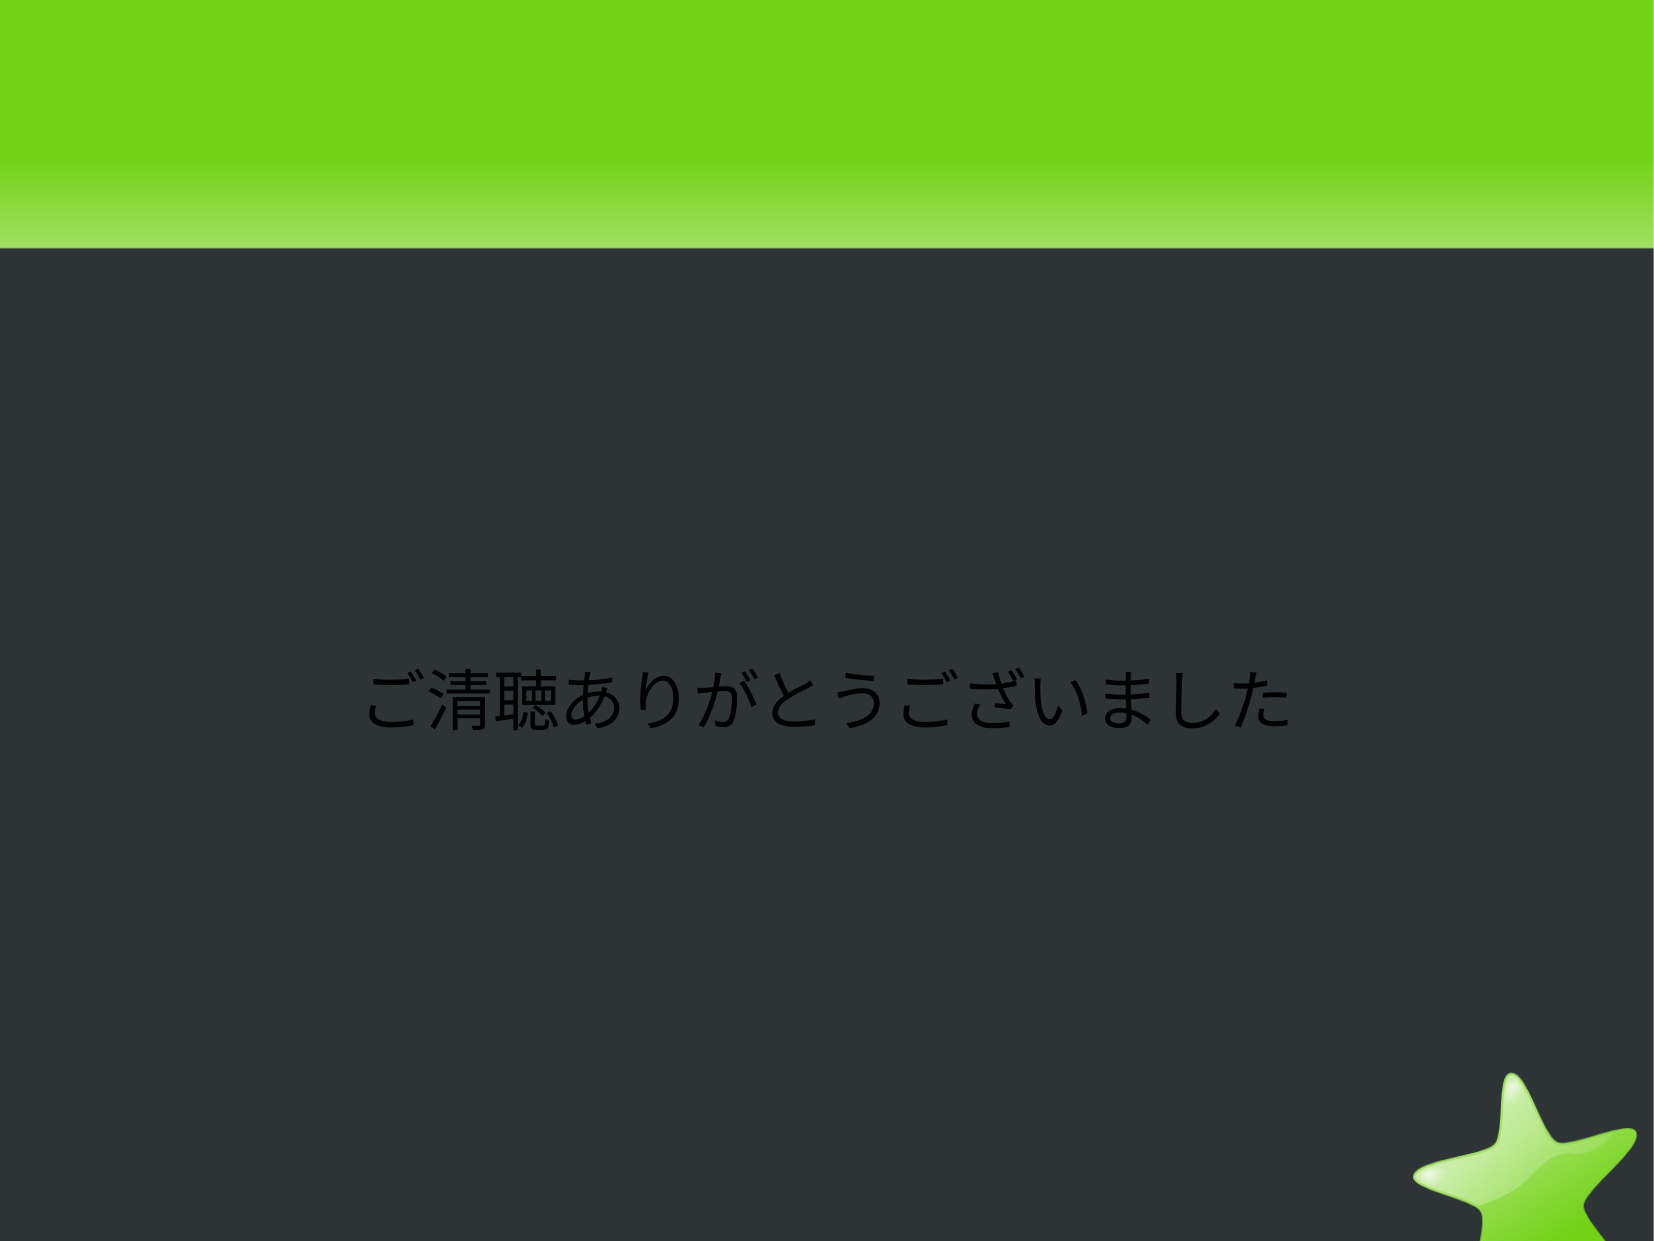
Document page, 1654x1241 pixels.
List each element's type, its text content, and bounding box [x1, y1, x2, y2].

picture [0, 0, 1654, 1241]
subtitle ご清聴ありがとうございました [82, 290, 1571, 1109]
